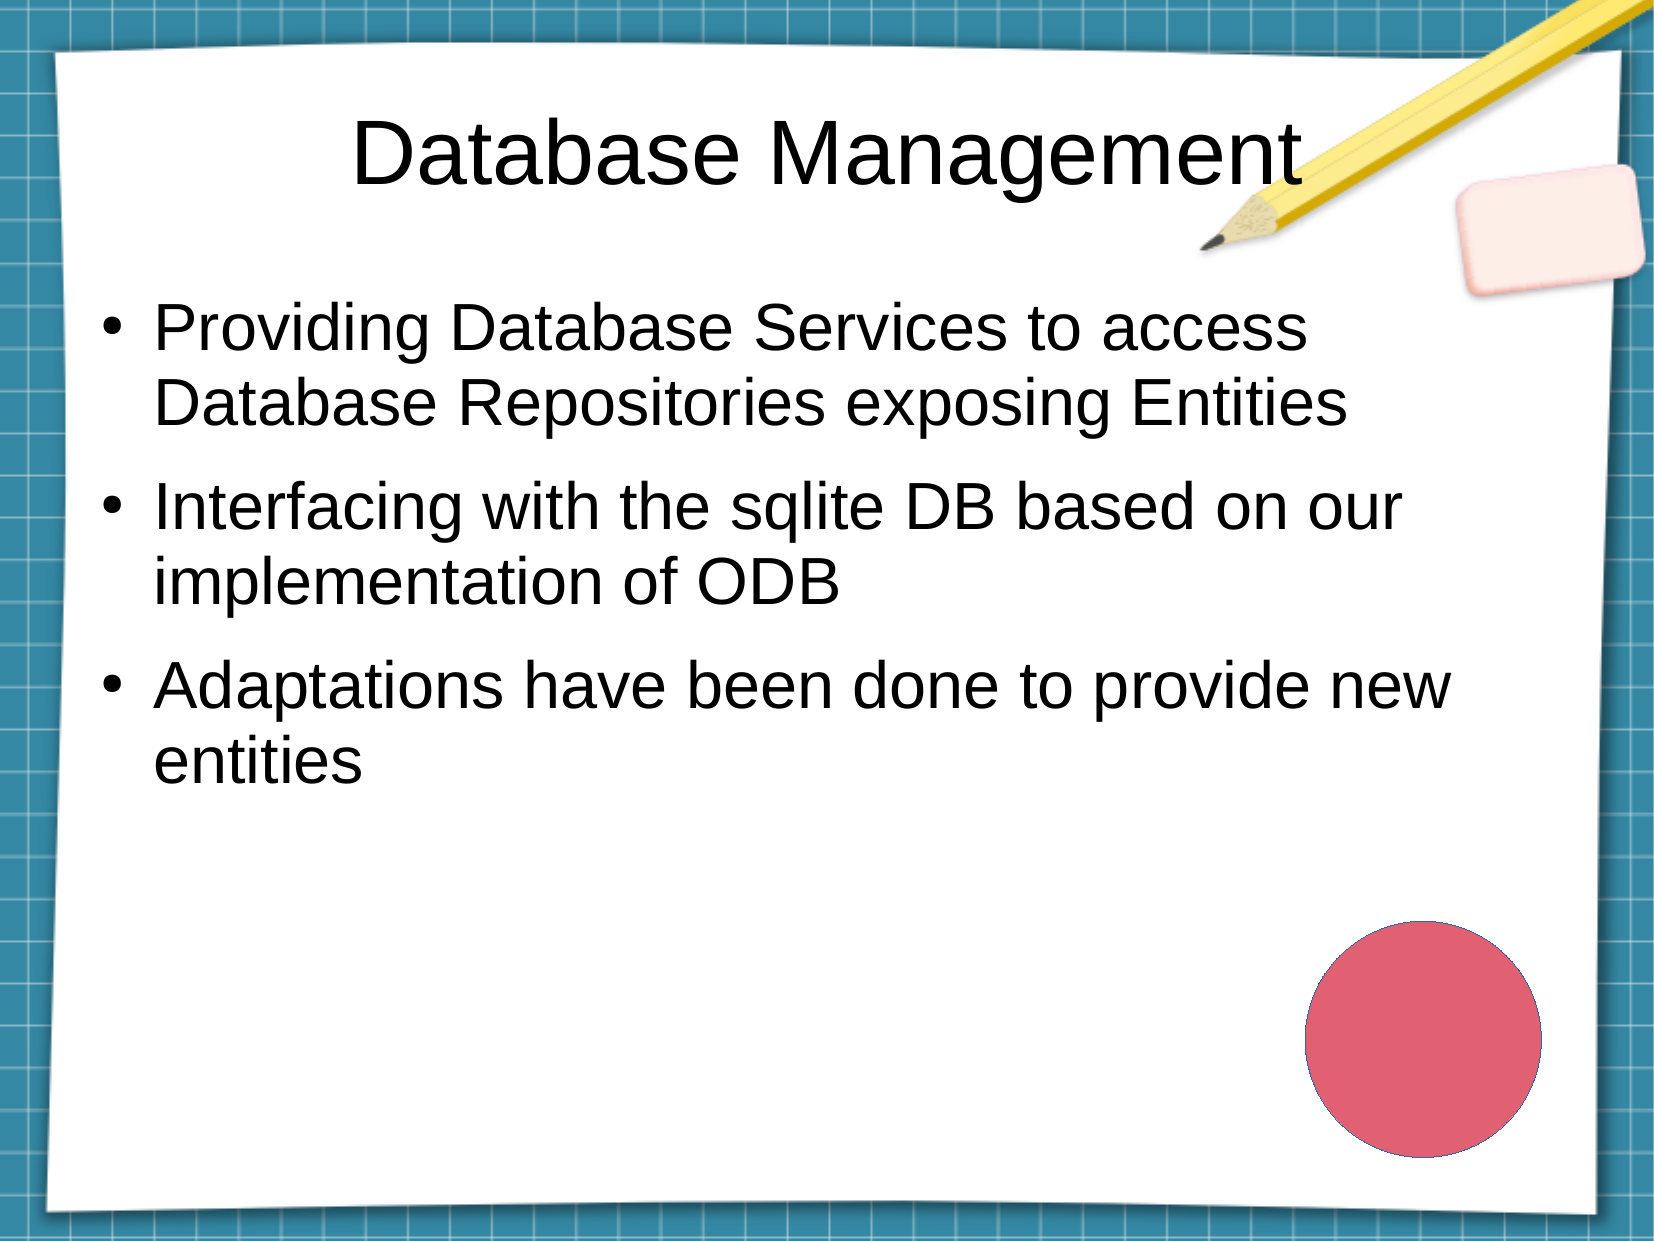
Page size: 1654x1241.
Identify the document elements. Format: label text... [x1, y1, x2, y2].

list Providing Database Services to access Database Repositories exposing Entities Interfacing with the sqlite DB based on our implementation of ODB Adaptations have been done to provide new entities [82, 290, 1571, 1010]
title Database Management [82, 49, 1571, 257]
text_box [1305, 921, 1542, 1158]
picture [0, 0, 1654, 1241]
